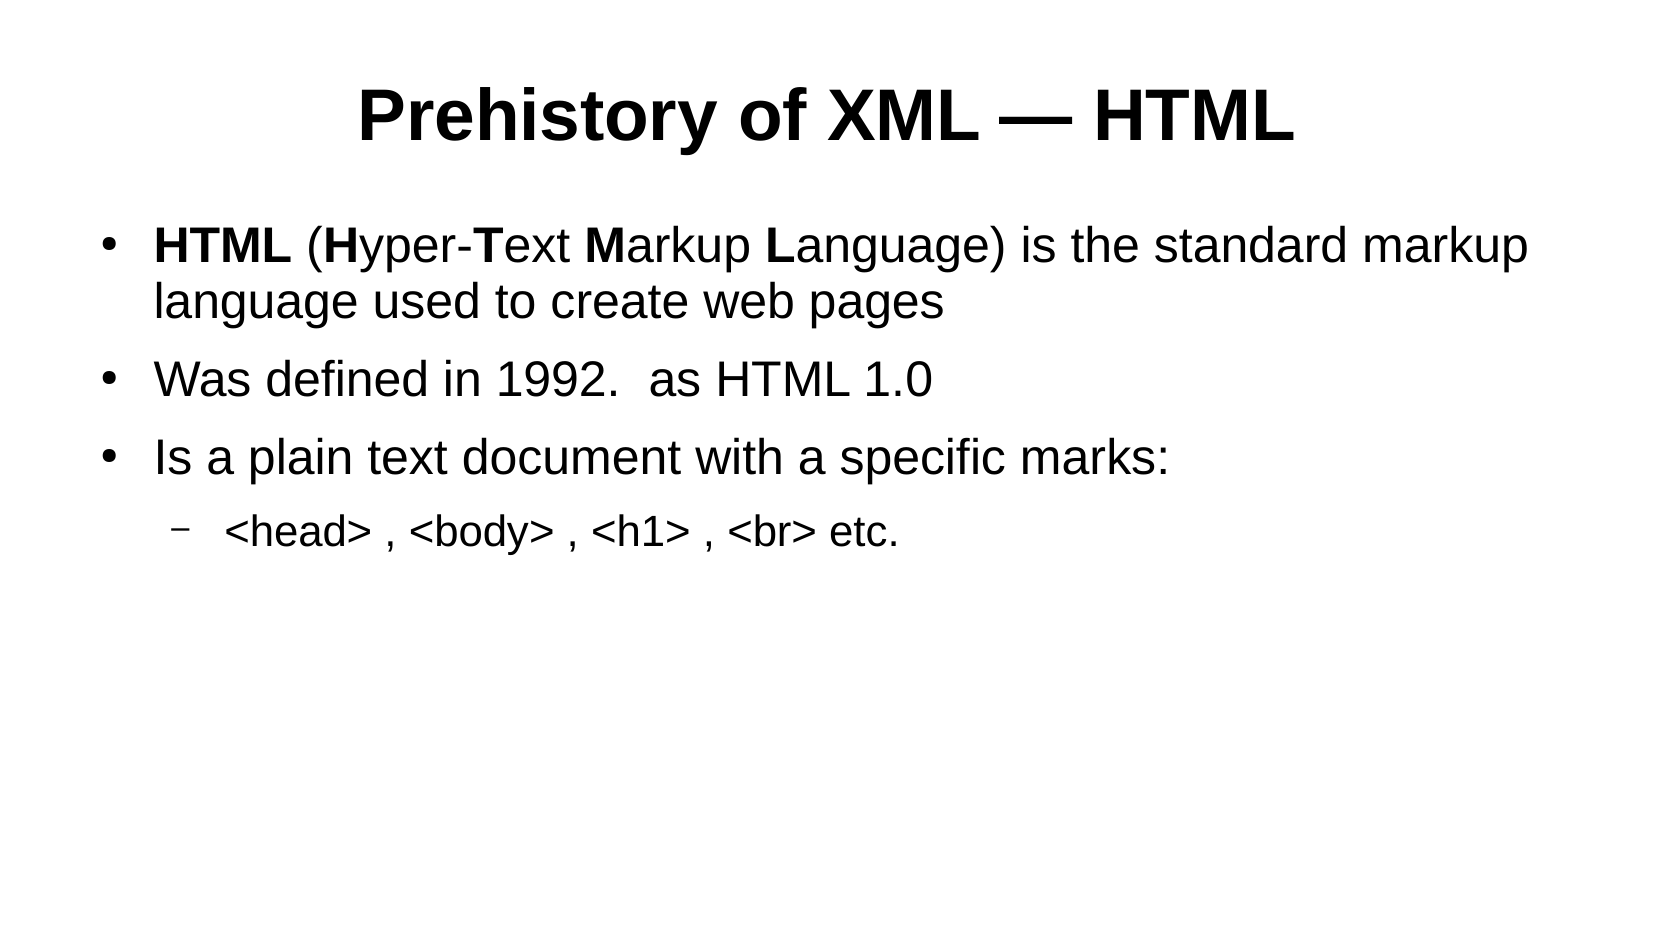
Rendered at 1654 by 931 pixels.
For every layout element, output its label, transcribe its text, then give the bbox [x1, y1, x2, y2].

list HTML (Hyper-Text Markup Language) is the standard markup language used to create web pages Was defined in 1992. as HTML 1.0 Is a plain text document with a specific marks: <head> , <body> , <h1> , <br> etc. [82, 217, 1538, 758]
title Prehistory of XML — HTML [82, 37, 1571, 193]
